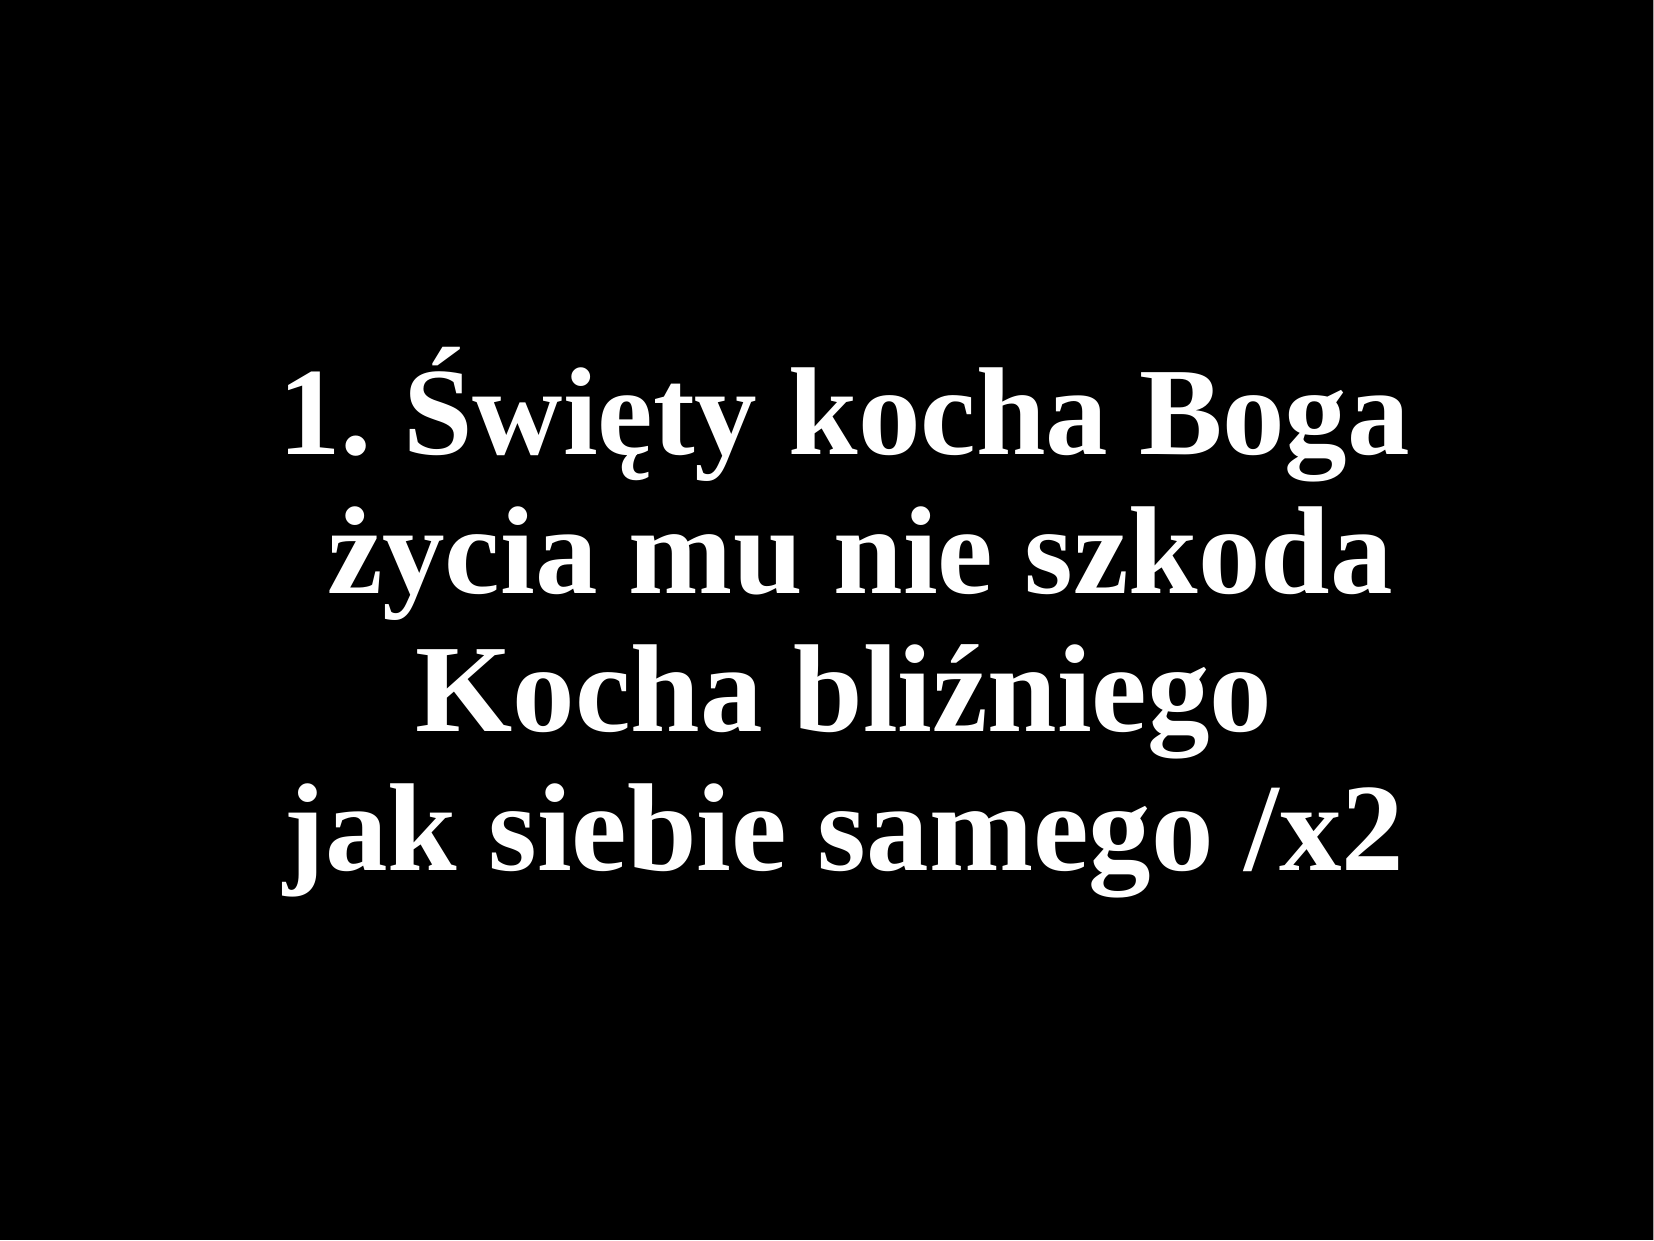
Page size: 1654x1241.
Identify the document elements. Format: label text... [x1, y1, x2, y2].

subtitle 1. Święty kocha Boga życia mu nie szkoda Kocha bliźniego jak siebie samego /x2 [0, 0, 1654, 1241]
